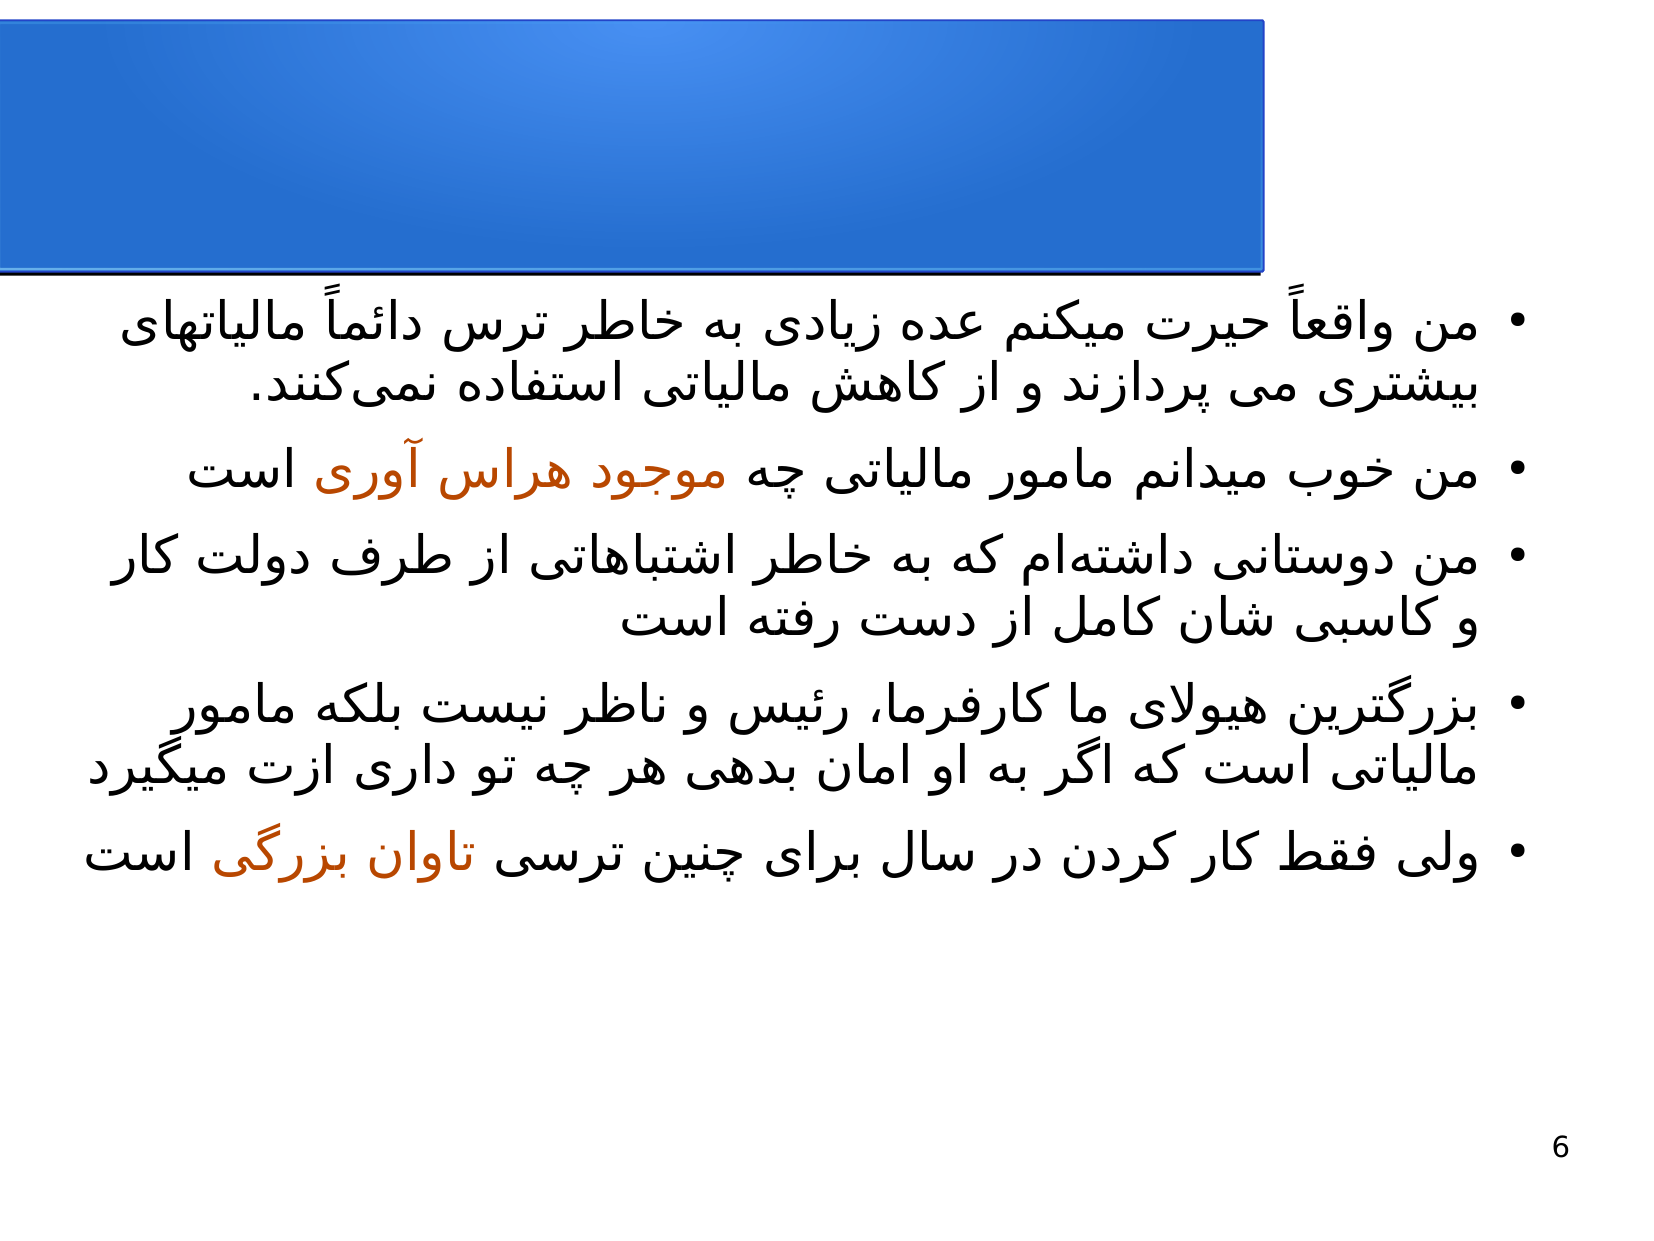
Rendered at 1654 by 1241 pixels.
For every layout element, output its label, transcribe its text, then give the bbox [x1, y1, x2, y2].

list من واقعاً حیرت میکنم عده زیادی به خاطر ترس دائماً مالیاتهای بیشتری می پردازند و از کاهش مالیاتی استفاده نمی‌کنند. من خوب میدانم مامور مالیاتی چه موجود هراس آوری است من دوستانی داشته‌ام که به خاطر اشتباهاتی از طرف دولت کار و کاسبی شان کامل از دست رفته است بزرگترین هیولای ما کارفرما، رئیس و ناظر نیست بلکه مامور مالیاتی است که اگر به او امان بدهی هر چه تو داری ازت میگیرد ولی فقط کار کردن در سال برای چنین ترسی تاوان بزرگی است [82, 290, 1538, 1010]
